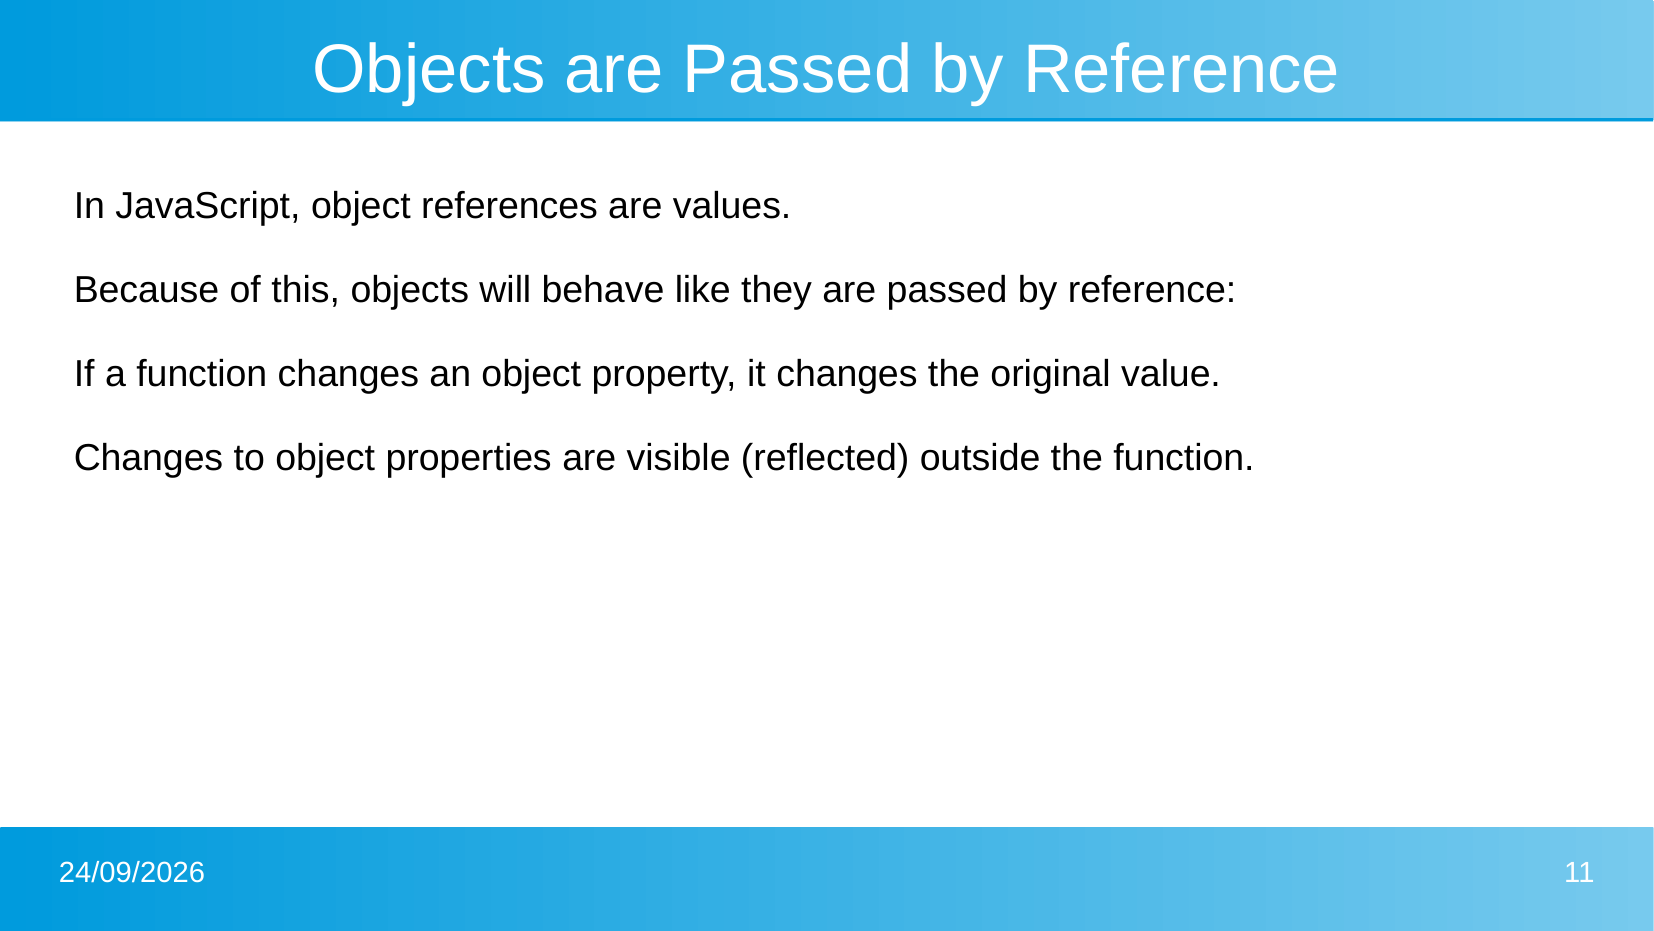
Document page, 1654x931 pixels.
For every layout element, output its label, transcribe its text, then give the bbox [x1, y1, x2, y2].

text_box In JavaScript, object references are values. Because of this, objects will behave like they are passed by reference: If a function changes an object property, it changes the original value. Changes to object properties are visible (reflected) outside the function. [59, 177, 1565, 486]
title Objects are Passed by Reference [59, 29, 1595, 108]
